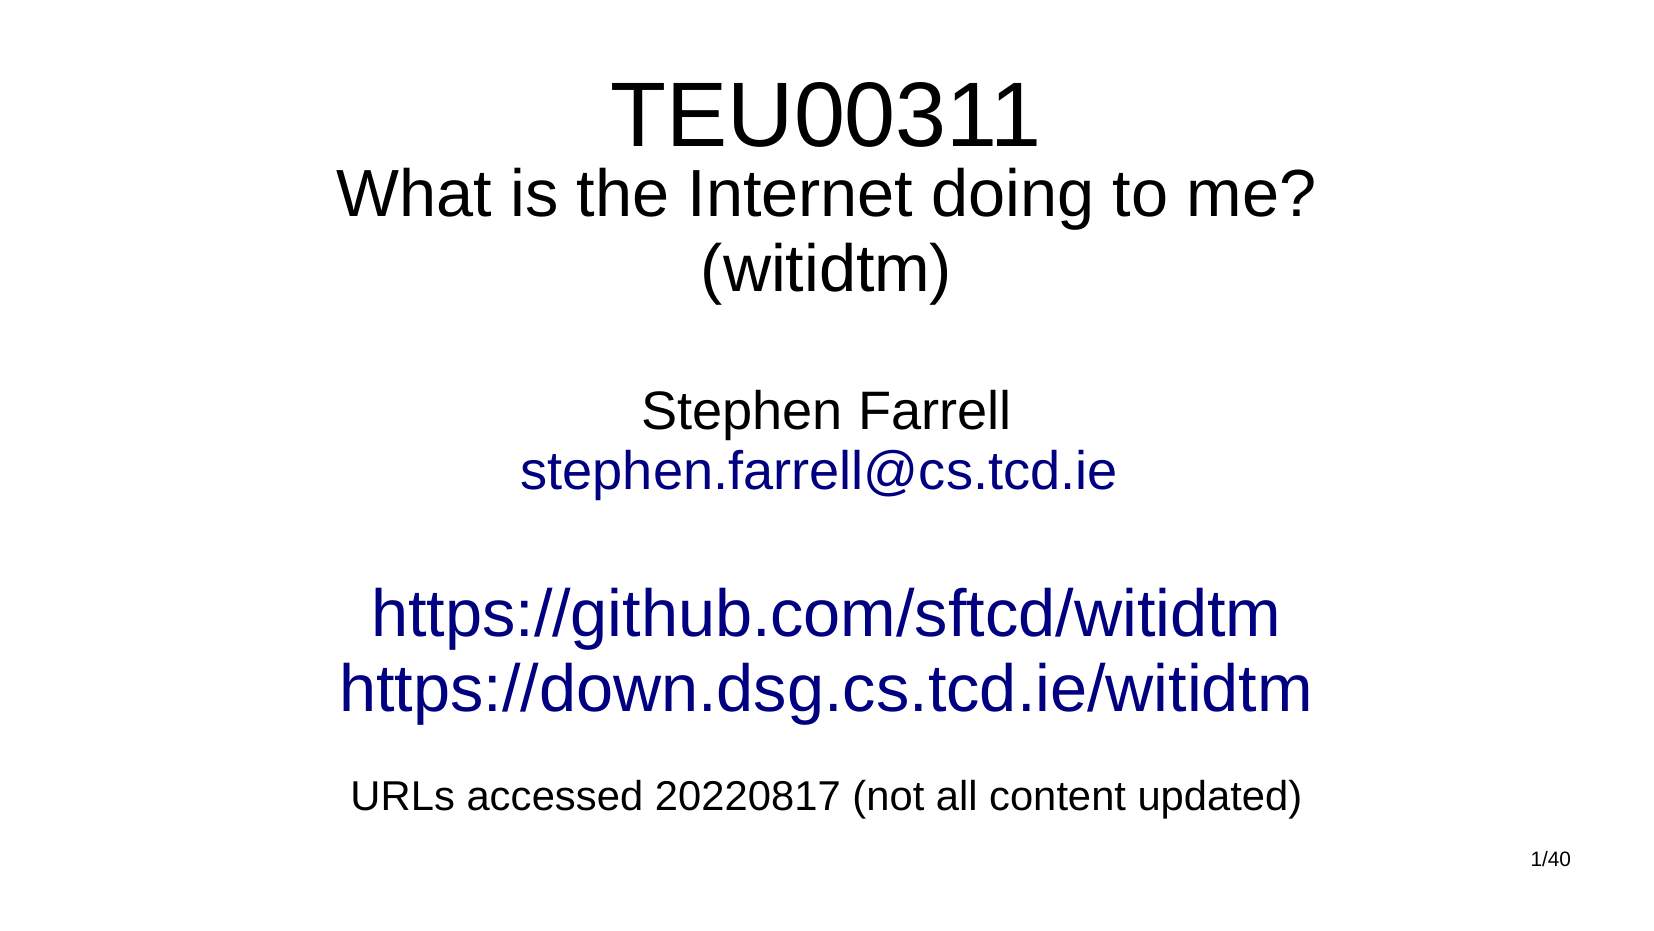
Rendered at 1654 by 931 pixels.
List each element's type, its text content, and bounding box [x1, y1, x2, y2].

title TEU00311 [82, 37, 1571, 148]
subtitle What is the Internet doing to me? (witidtm) Stephen Farrell stephen.farrell@cs.tcd.ie https://github.com/sftcd/witidtm https://down.dsg.cs.tcd.ie/witidtm URLs accessed 20220817 (not all content updated) [82, 148, 1571, 826]
